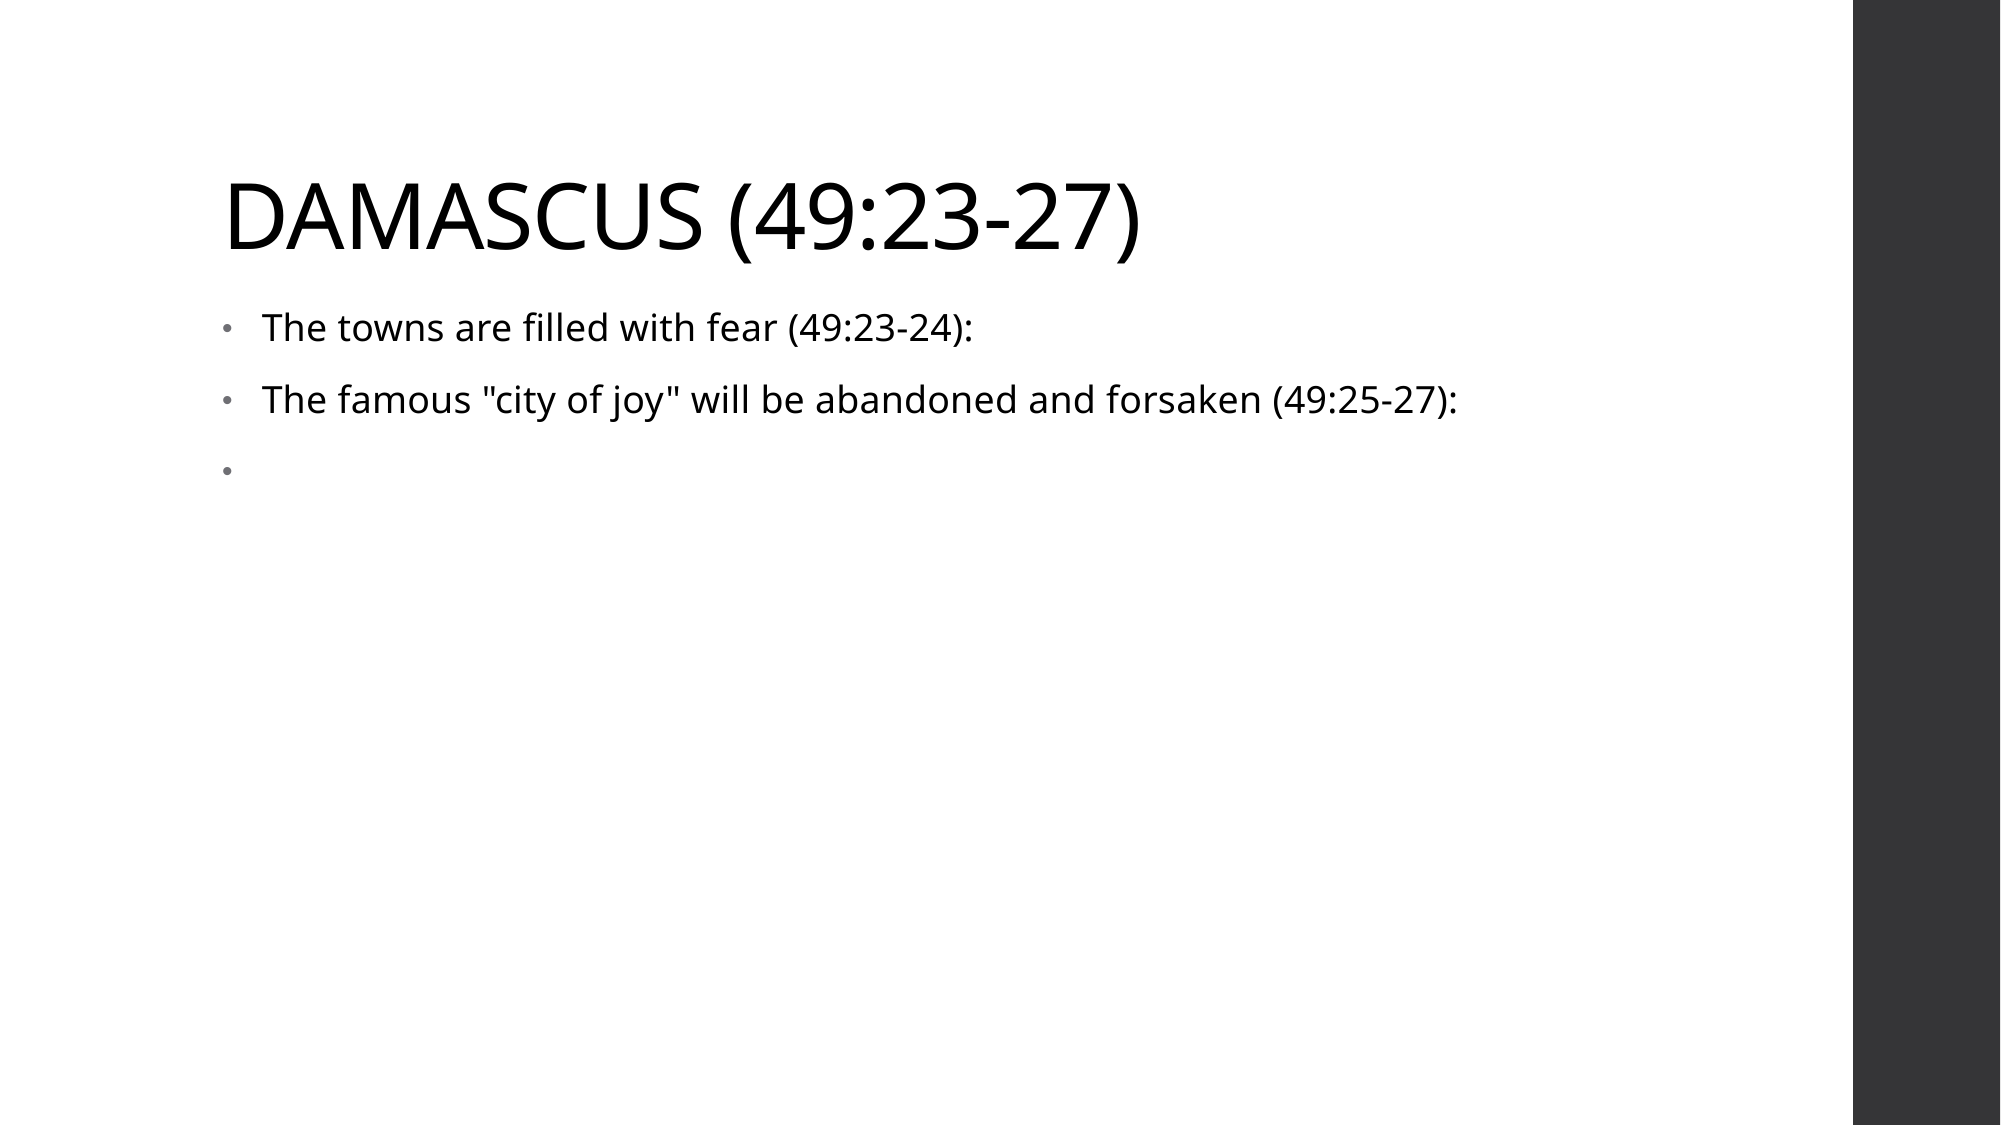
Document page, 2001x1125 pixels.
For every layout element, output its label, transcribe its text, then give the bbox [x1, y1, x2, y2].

title DAMASCUS (49:23-27) [206, 60, 1797, 278]
list The towns are filled with fear (49:23-24): The famous "city of joy" will be abandoned and forsaken (49:25-27): [206, 299, 1617, 1014]
